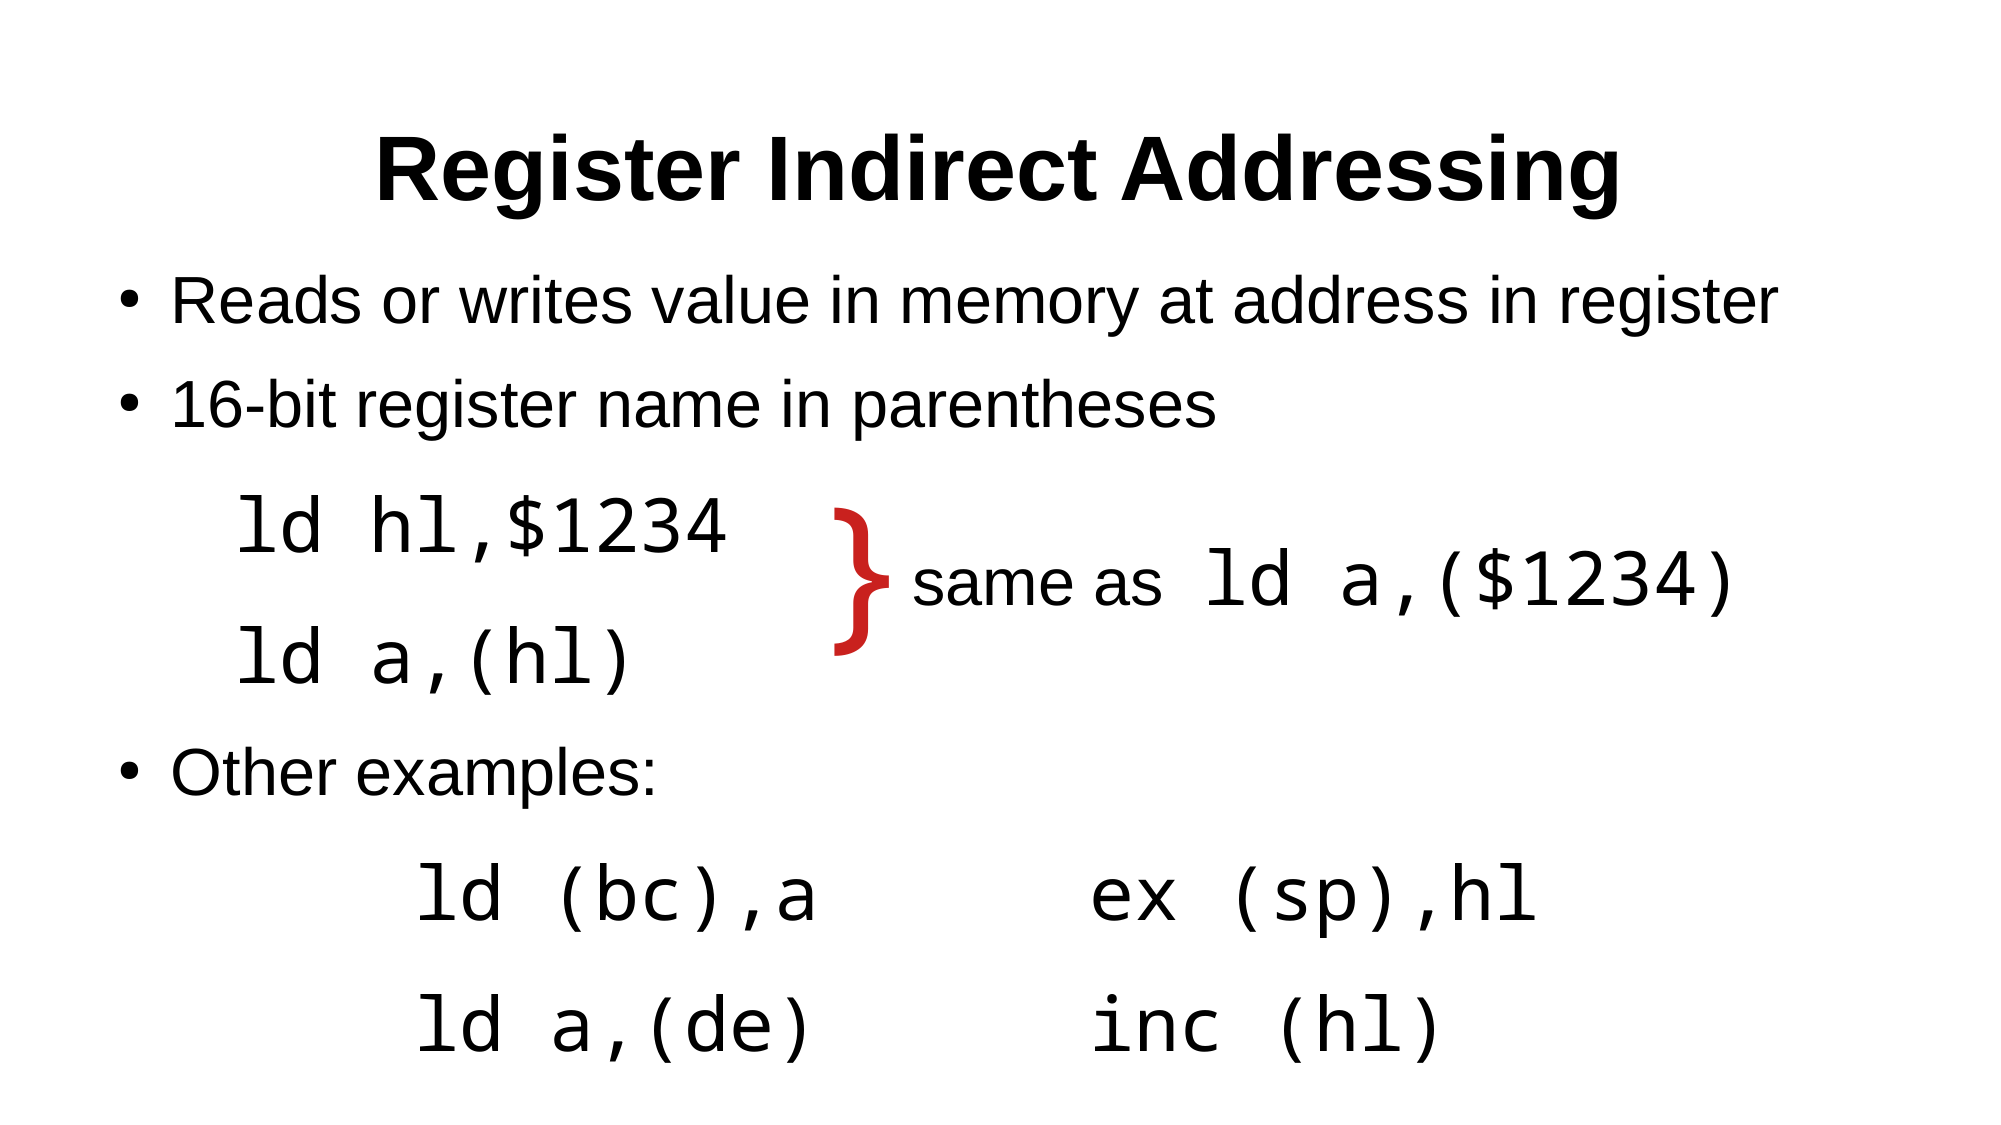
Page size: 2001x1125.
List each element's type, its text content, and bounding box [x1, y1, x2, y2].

text_box } same as ld a,($1234) [814, 290, 1780, 694]
title Register Indirect Addressing [137, 59, 1863, 263]
list Reads or writes value in memory at address in register 16-bit register name in parentheses ld hl,$1234 ld a,(hl) Other examples: ld (bc),a ex (sp),hl ld a,(de) inc (hl) [99, 263, 1900, 1111]
